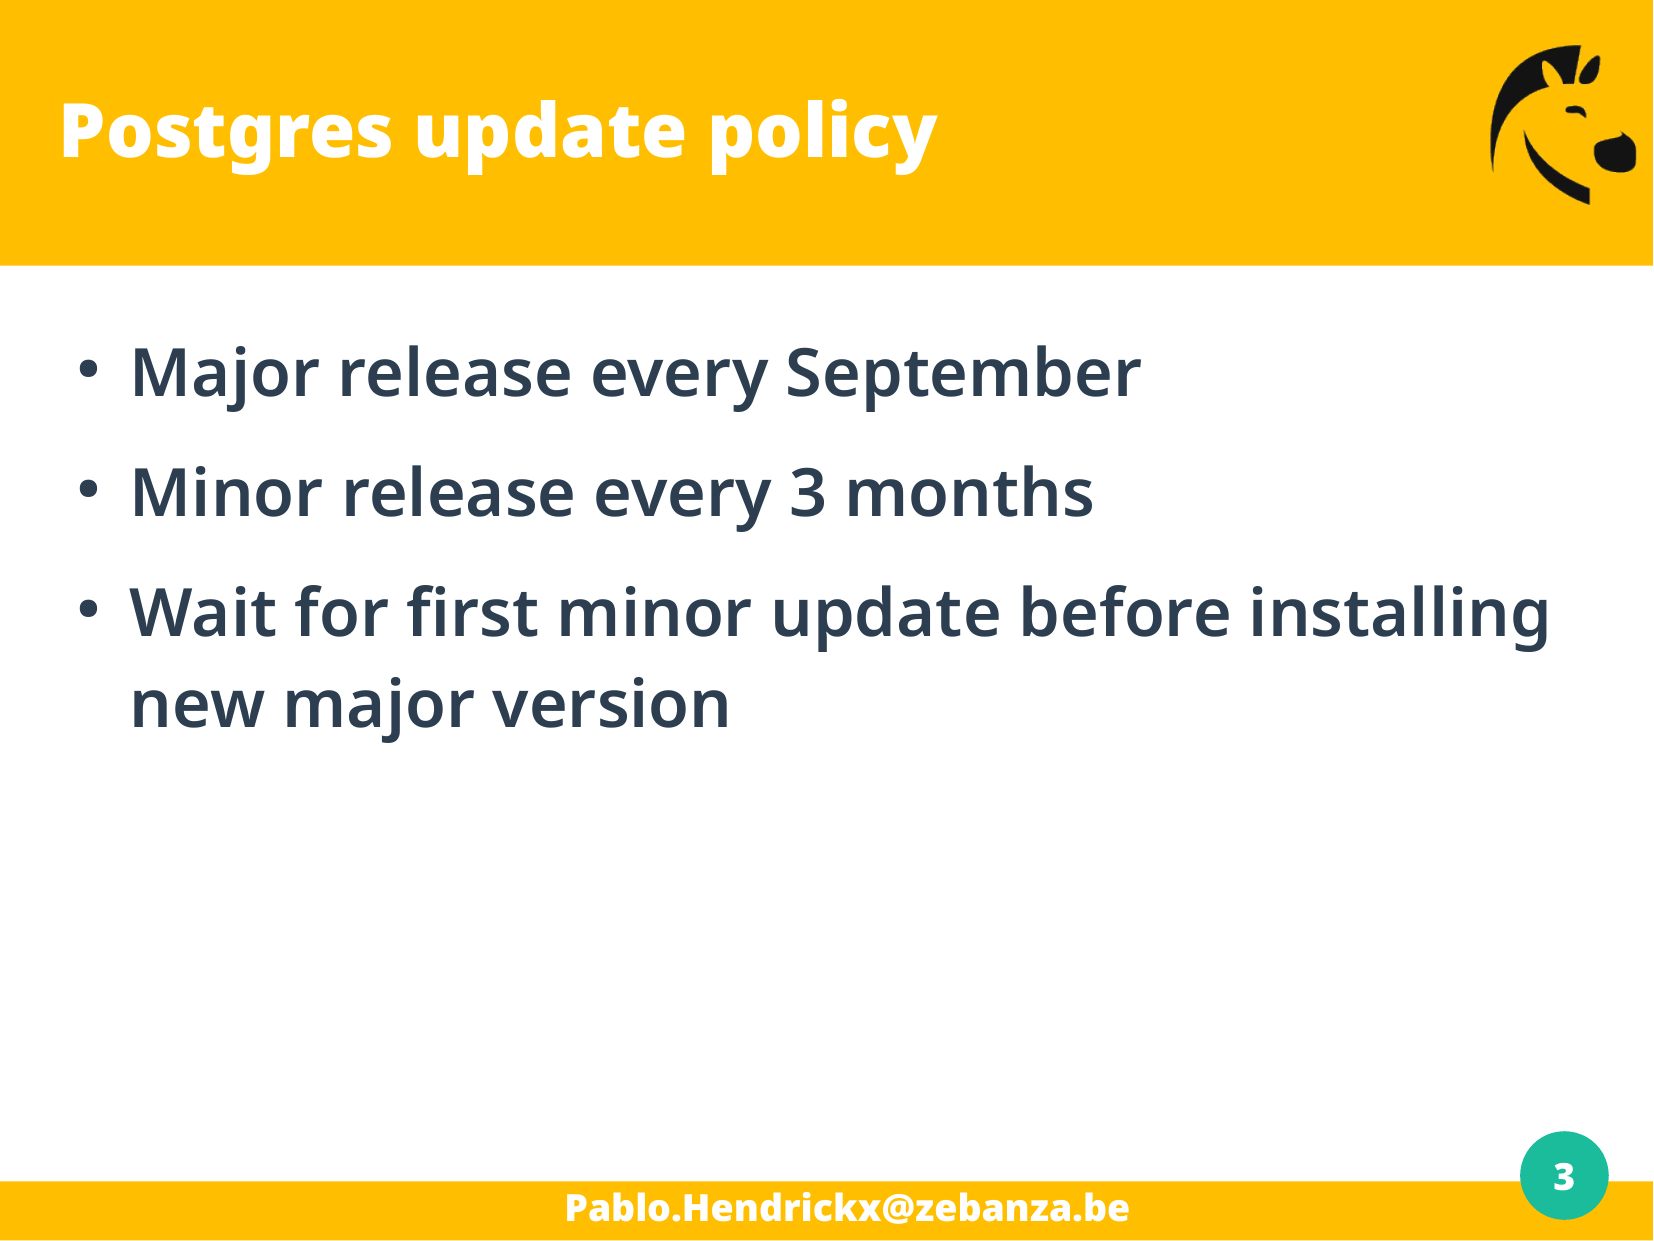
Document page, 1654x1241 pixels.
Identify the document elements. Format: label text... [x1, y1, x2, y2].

title Postgres update policy [58, 49, 1594, 207]
list Major release every September Minor release every 3 months Wait for first minor update before installing new major version [58, 324, 1594, 1152]
picture [1410, 0, 1654, 241]
